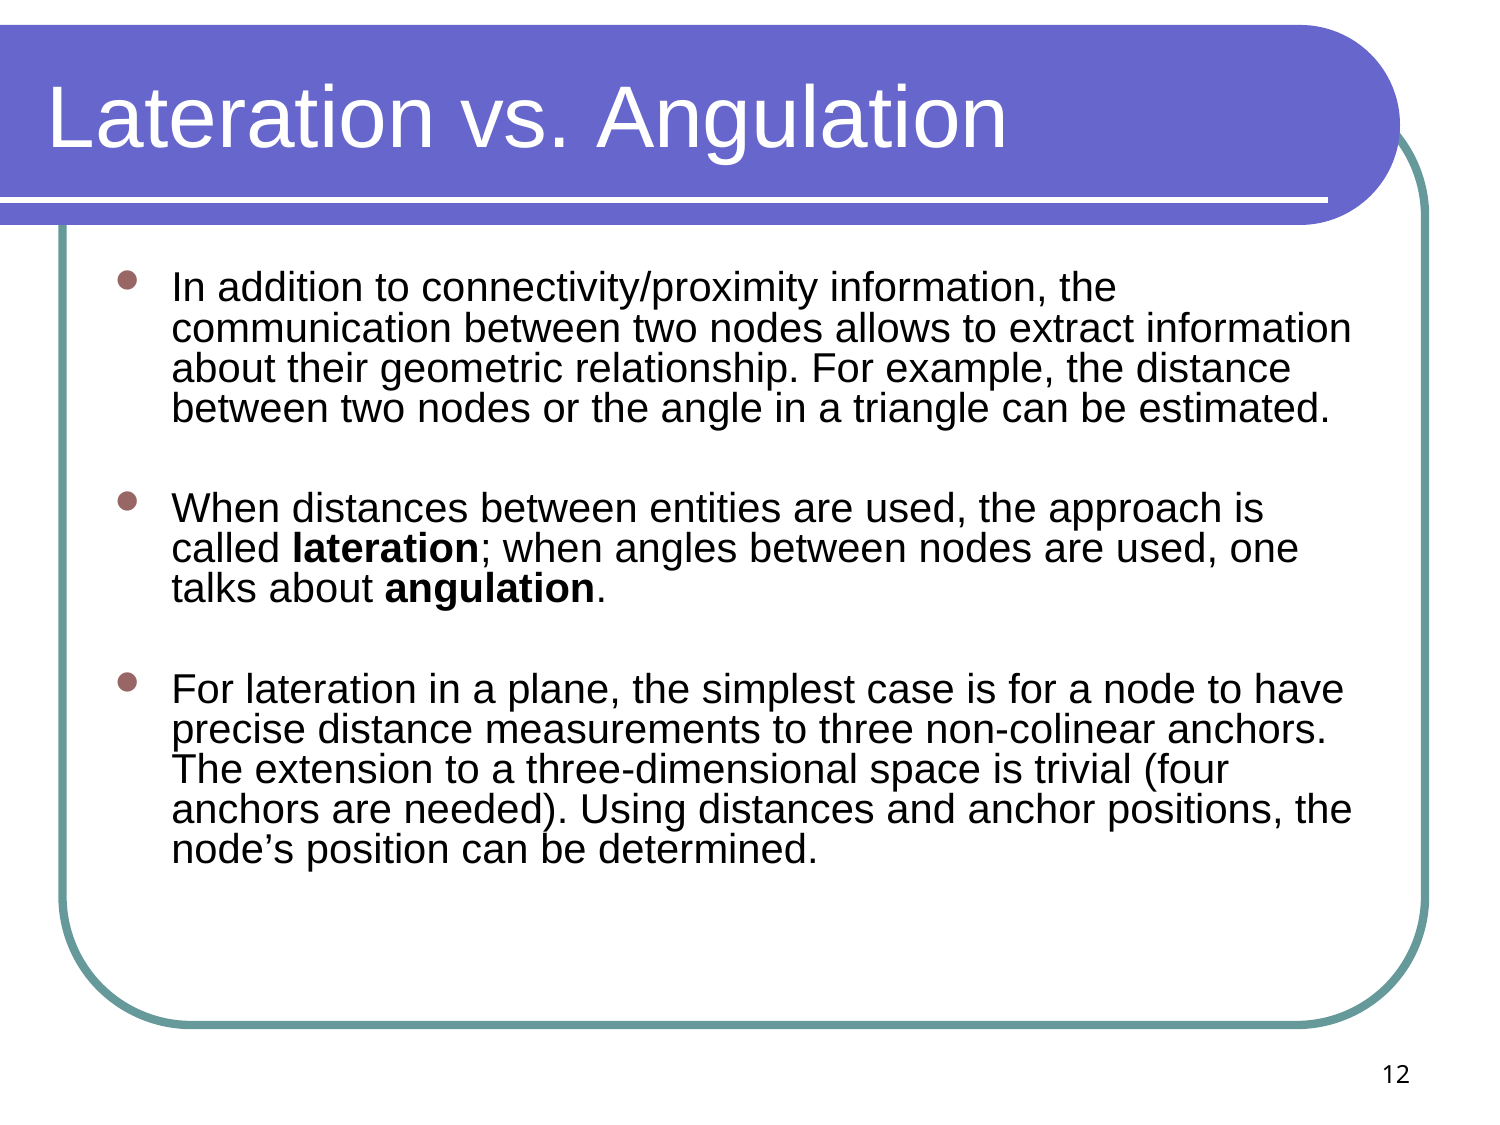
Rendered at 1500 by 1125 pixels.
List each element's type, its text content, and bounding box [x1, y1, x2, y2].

title Lateration vs. Angulation [31, 37, 1347, 188]
list In addition to connectivity/proximity information, the communication between two nodes allows to extract information about their geometric relationship. For example, the distance between two nodes or the angle in a triangle can be estimated. When distances between entities are used, the approach is called lateration; when angles between nodes are used, one talks about angulation. For lateration in a plane, the simplest case is for a node to have precise distance measurements to three non-colinear anchors. The extension to a three-dimensional space is trivial (four anchors are needed). Using distances and anchor positions, the node’s position can be determined. [99, 262, 1401, 988]
text_box <number> [1074, 1025, 1426, 1101]
